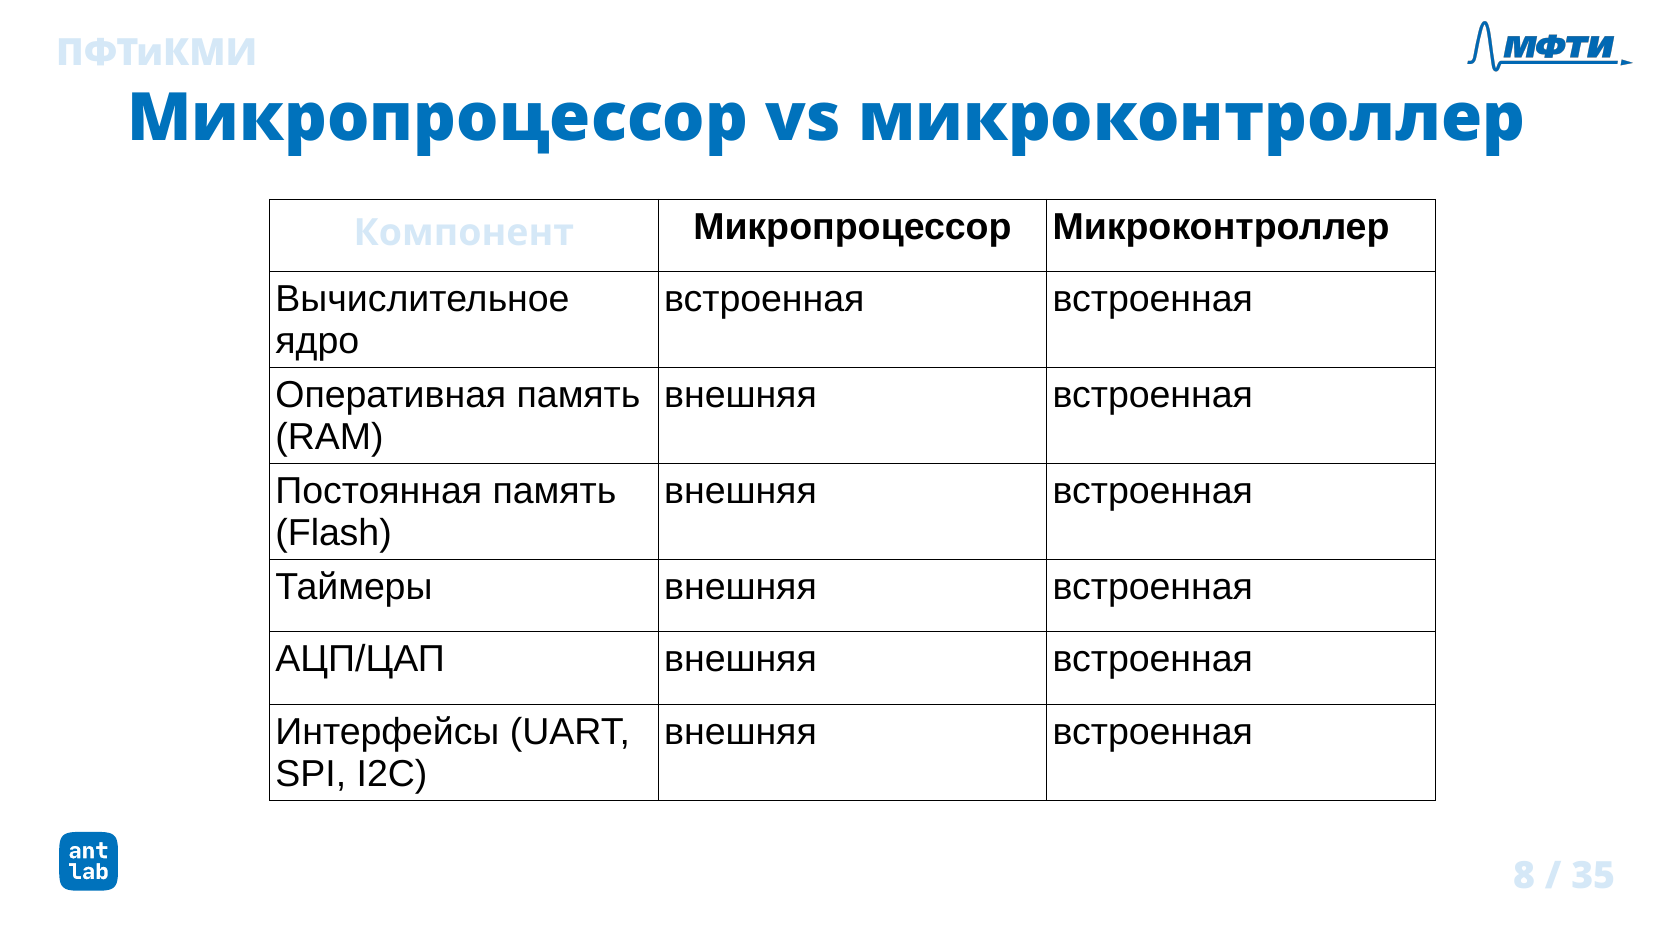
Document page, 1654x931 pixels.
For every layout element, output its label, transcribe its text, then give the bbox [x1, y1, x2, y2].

table_header Микропроцессор [659, 200, 1046, 271]
table_cell Таймеры [270, 560, 658, 631]
table_cell внешняя [659, 368, 1046, 463]
table_cell встроенная [1047, 705, 1435, 800]
table_cell Постоянная память (Flash) [270, 464, 658, 559]
table_cell встроенная [1047, 272, 1435, 367]
table_header Микроконтроллер [1047, 200, 1435, 271]
picture [1446, 0, 1654, 93]
table_cell встроенная [659, 272, 1046, 367]
table_header Компонент [270, 200, 658, 271]
table_cell встроенная [1047, 368, 1435, 463]
table_cell внешняя [659, 632, 1046, 704]
table_cell встроенная [1047, 632, 1435, 704]
table_cell Вычислительное ядро [270, 272, 658, 367]
table_cell внешняя [659, 560, 1046, 631]
title Микропроцессор vs микроконтроллер [82, 37, 1571, 193]
table_cell АЦП/ЦАП [270, 632, 658, 704]
table_cell встроенная [1047, 560, 1435, 631]
table_cell Интерфейсы (UART, SPI, I2C) [270, 705, 658, 800]
table_cell внешняя [659, 464, 1046, 559]
table_cell Оперативная память (RAM) [270, 368, 658, 463]
table_cell внешняя [659, 705, 1046, 800]
table_cell встроенная [1047, 464, 1435, 559]
